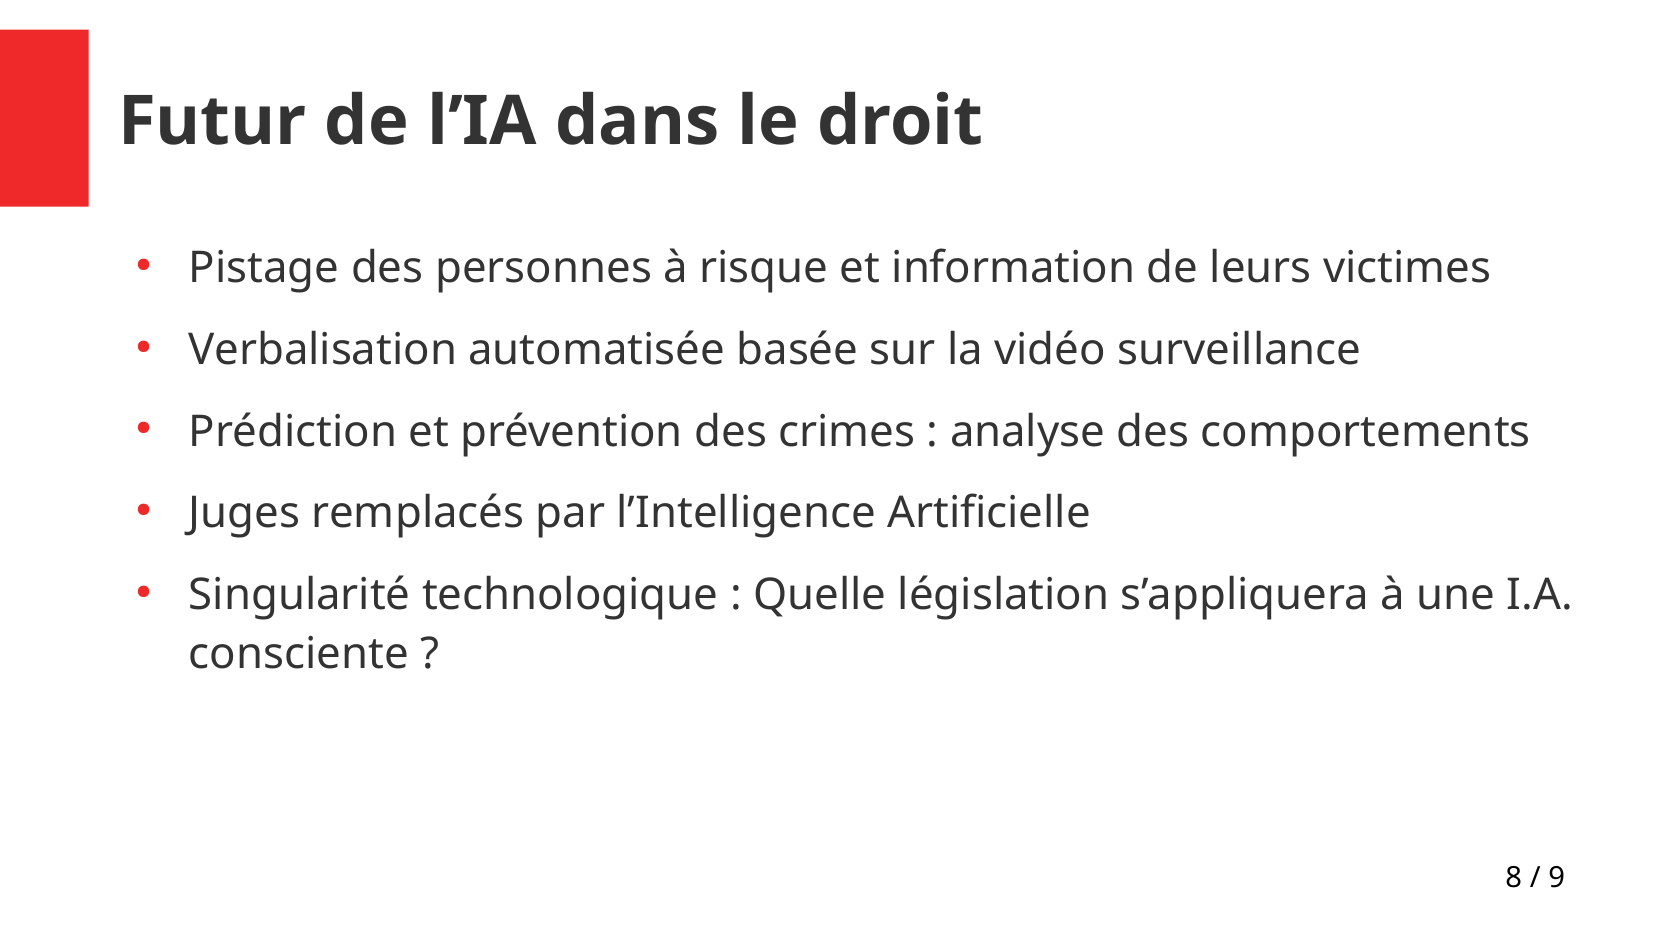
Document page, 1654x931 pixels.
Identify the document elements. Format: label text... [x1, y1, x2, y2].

list Pistage des personnes à risque et information de leurs victimes Verbalisation automatisée basée sur la vidéo surveillance Prédiction et prévention des crimes : analyse des comportements Juges remplacés par l’Intelligence Artificielle Singularité technologique : Quelle législation s’appliquera à une I.A. consciente ? [118, 236, 1595, 798]
title Futur de l’IA dans le droit [118, 29, 1595, 207]
